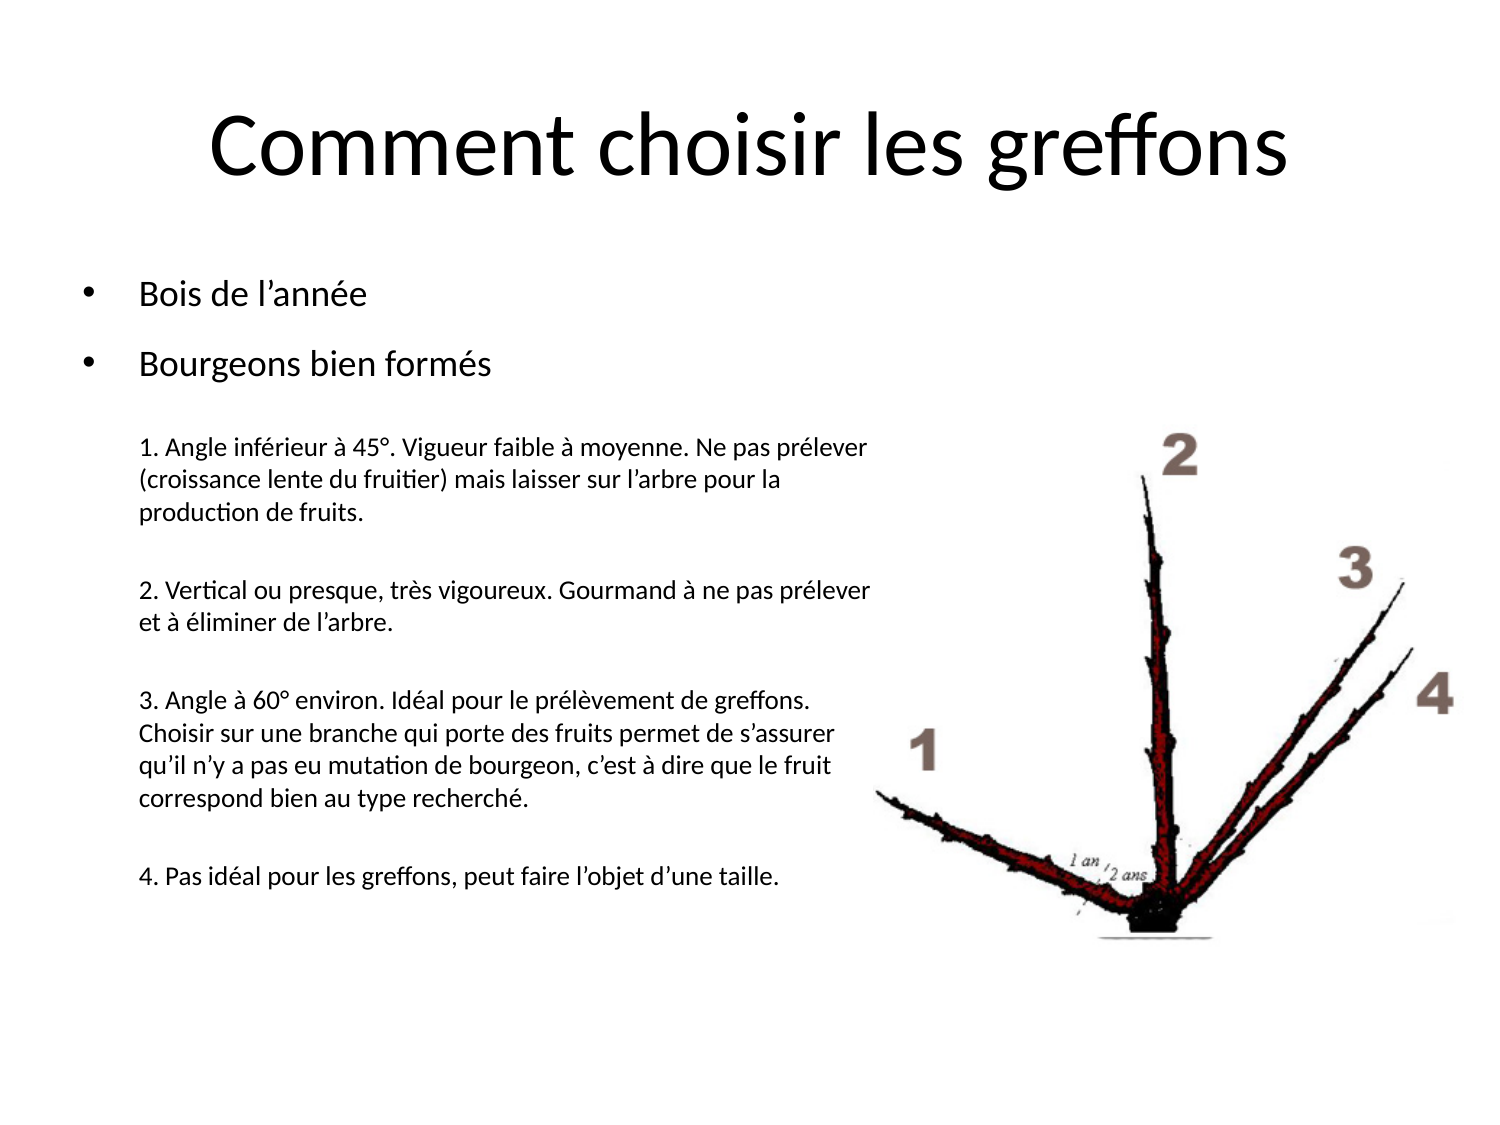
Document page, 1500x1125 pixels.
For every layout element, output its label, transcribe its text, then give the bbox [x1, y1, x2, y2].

title Comment choisir les greffons [75, 45, 1425, 233]
list Bois de l’année Bourgeons bien formés 1. Angle inférieur à 45°. Vigueur faible à moyenne. Ne pas prélever (croissance lente du fruitier) mais laisser sur l’arbre pour la production de fruits. 2. Vertical ou presque, très vigoureux. Gourmand à ne pas prélever et à éliminer de l’arbre. 3. Angle à 60° environ. Idéal pour le prélèvement de greffons. Choisir sur une branche qui porte des fruits permet de s’assurer qu’il n’y a pas eu mutation de bourgeon, c’est à dire que le fruit correspond bien au type recherché. 4. Pas idéal pour les greffons, peut faire l’objet d’une taille. [67, 261, 886, 827]
picture [873, 413, 1477, 975]
